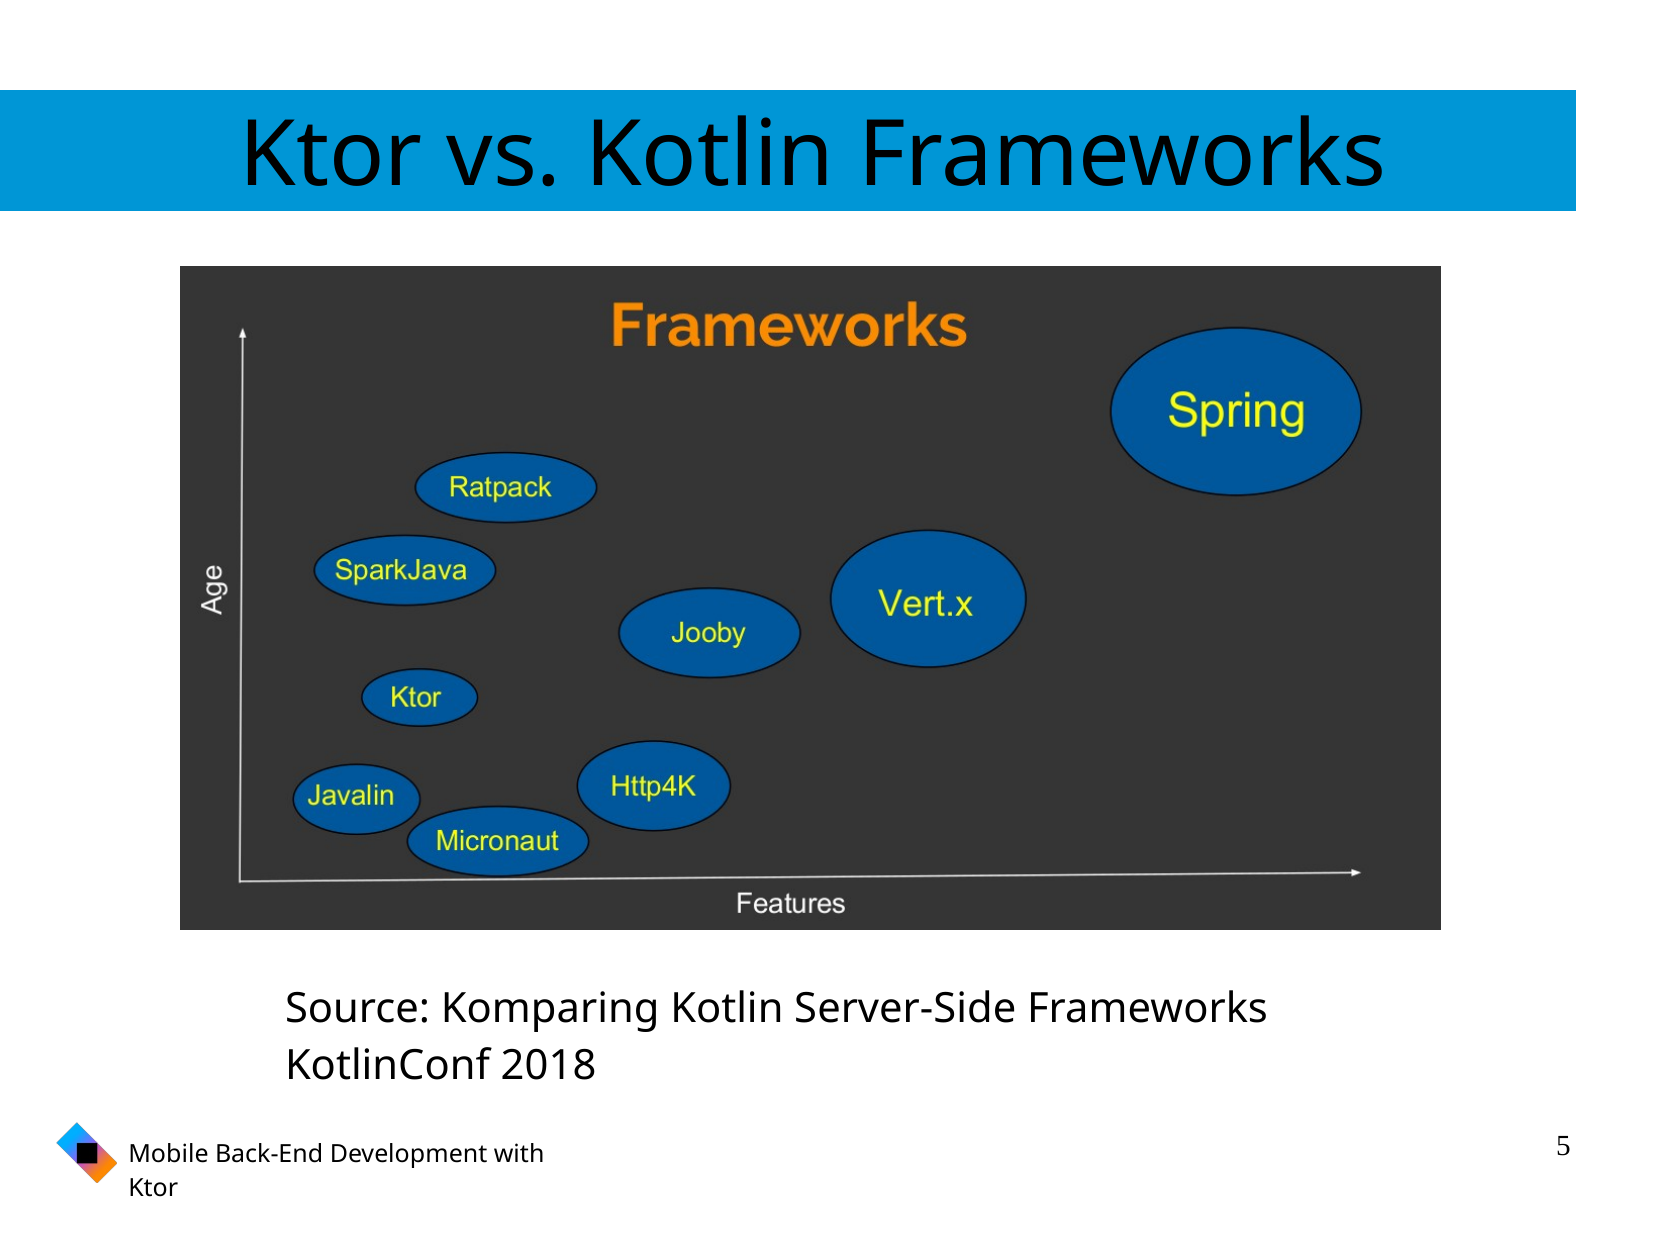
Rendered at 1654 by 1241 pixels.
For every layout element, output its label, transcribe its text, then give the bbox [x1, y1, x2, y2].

title Ktor vs. Kotlin Frameworks [82, 90, 1546, 211]
text_box Mobile Back-End Development with Ktor [113, 1128, 597, 1174]
picture [180, 266, 1441, 931]
text_box [0, 90, 82, 211]
text_box [1546, 90, 1576, 211]
subtitle Source: Komparing Kotlin Server-Side Frameworks KotlinConf 2018 [285, 975, 1336, 1094]
picture [56, 1122, 117, 1183]
